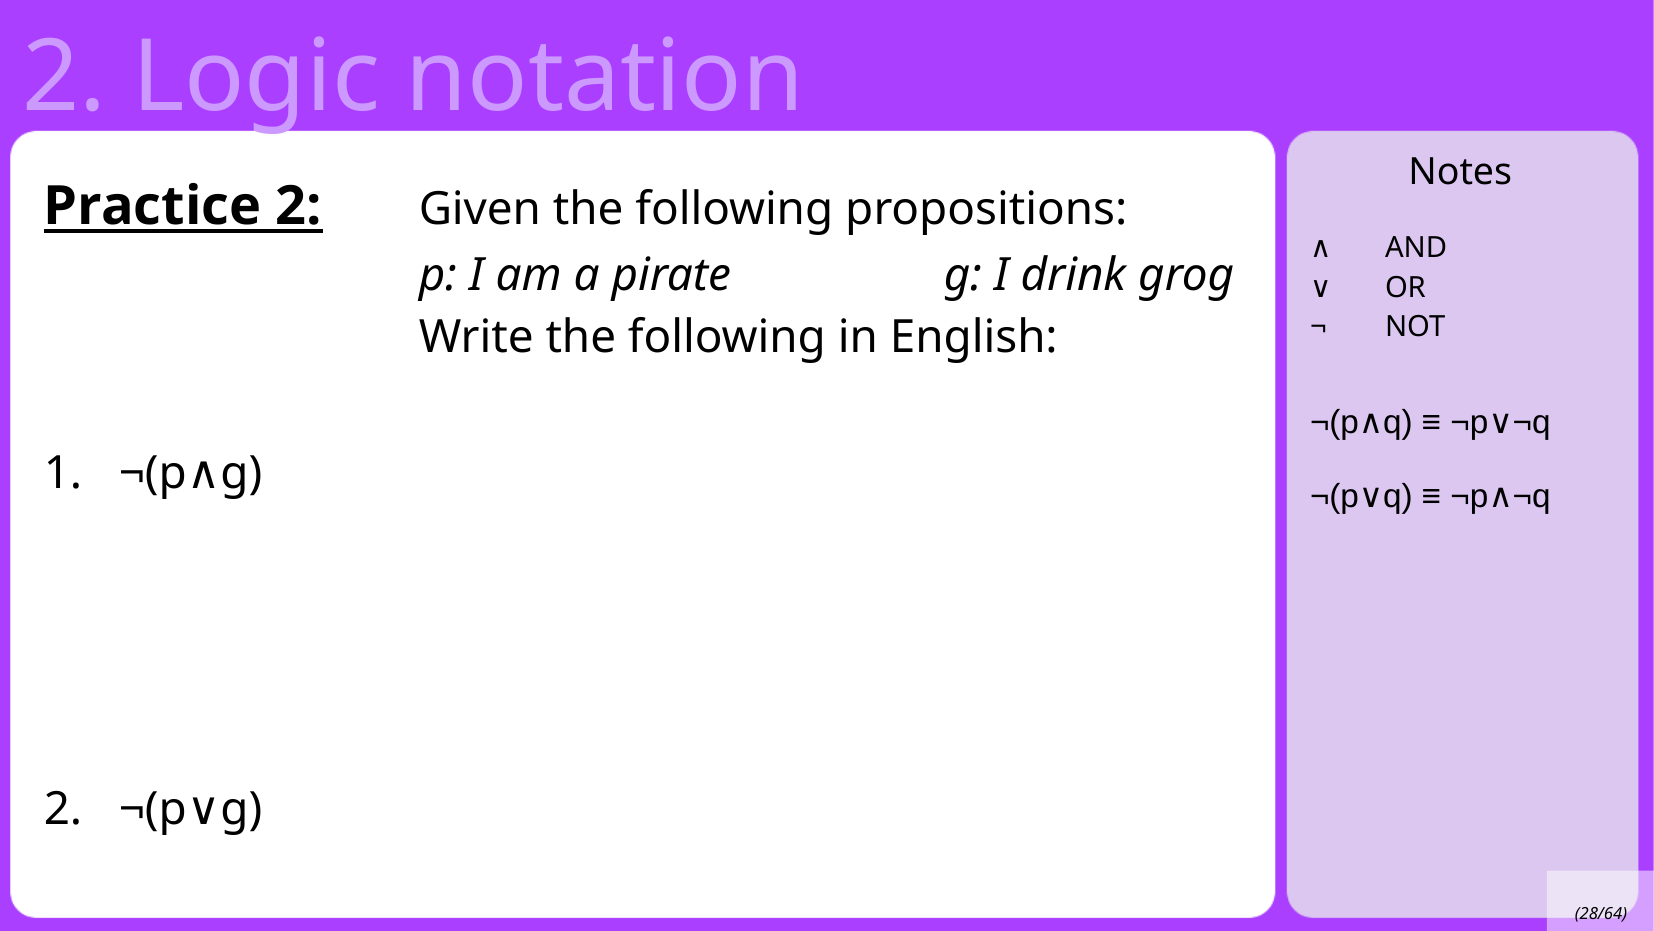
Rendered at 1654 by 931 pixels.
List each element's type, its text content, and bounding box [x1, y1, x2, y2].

picture [0, 0, 1654, 931]
table_cell False [1546, 870, 1654, 877]
text_box ∧ AND ∨ OR ¬ NOT [1310, 226, 1612, 333]
text_box ¬(p∧q) ≡ ¬p∨¬q ¬(p∨q) ≡ ¬p∧¬q [1310, 403, 1612, 515]
text_box Notes [1290, 141, 1631, 199]
text_box Practice 2: Given the following propositions: p: I am a pirate g: I drink grog Write the following in English: 1. ¬(p∧g) 2. ¬(p∨g) [43, 166, 1241, 865]
title 2. Logic notation [22, 13, 1511, 130]
text_box (<number>/64) [1546, 877, 1654, 931]
